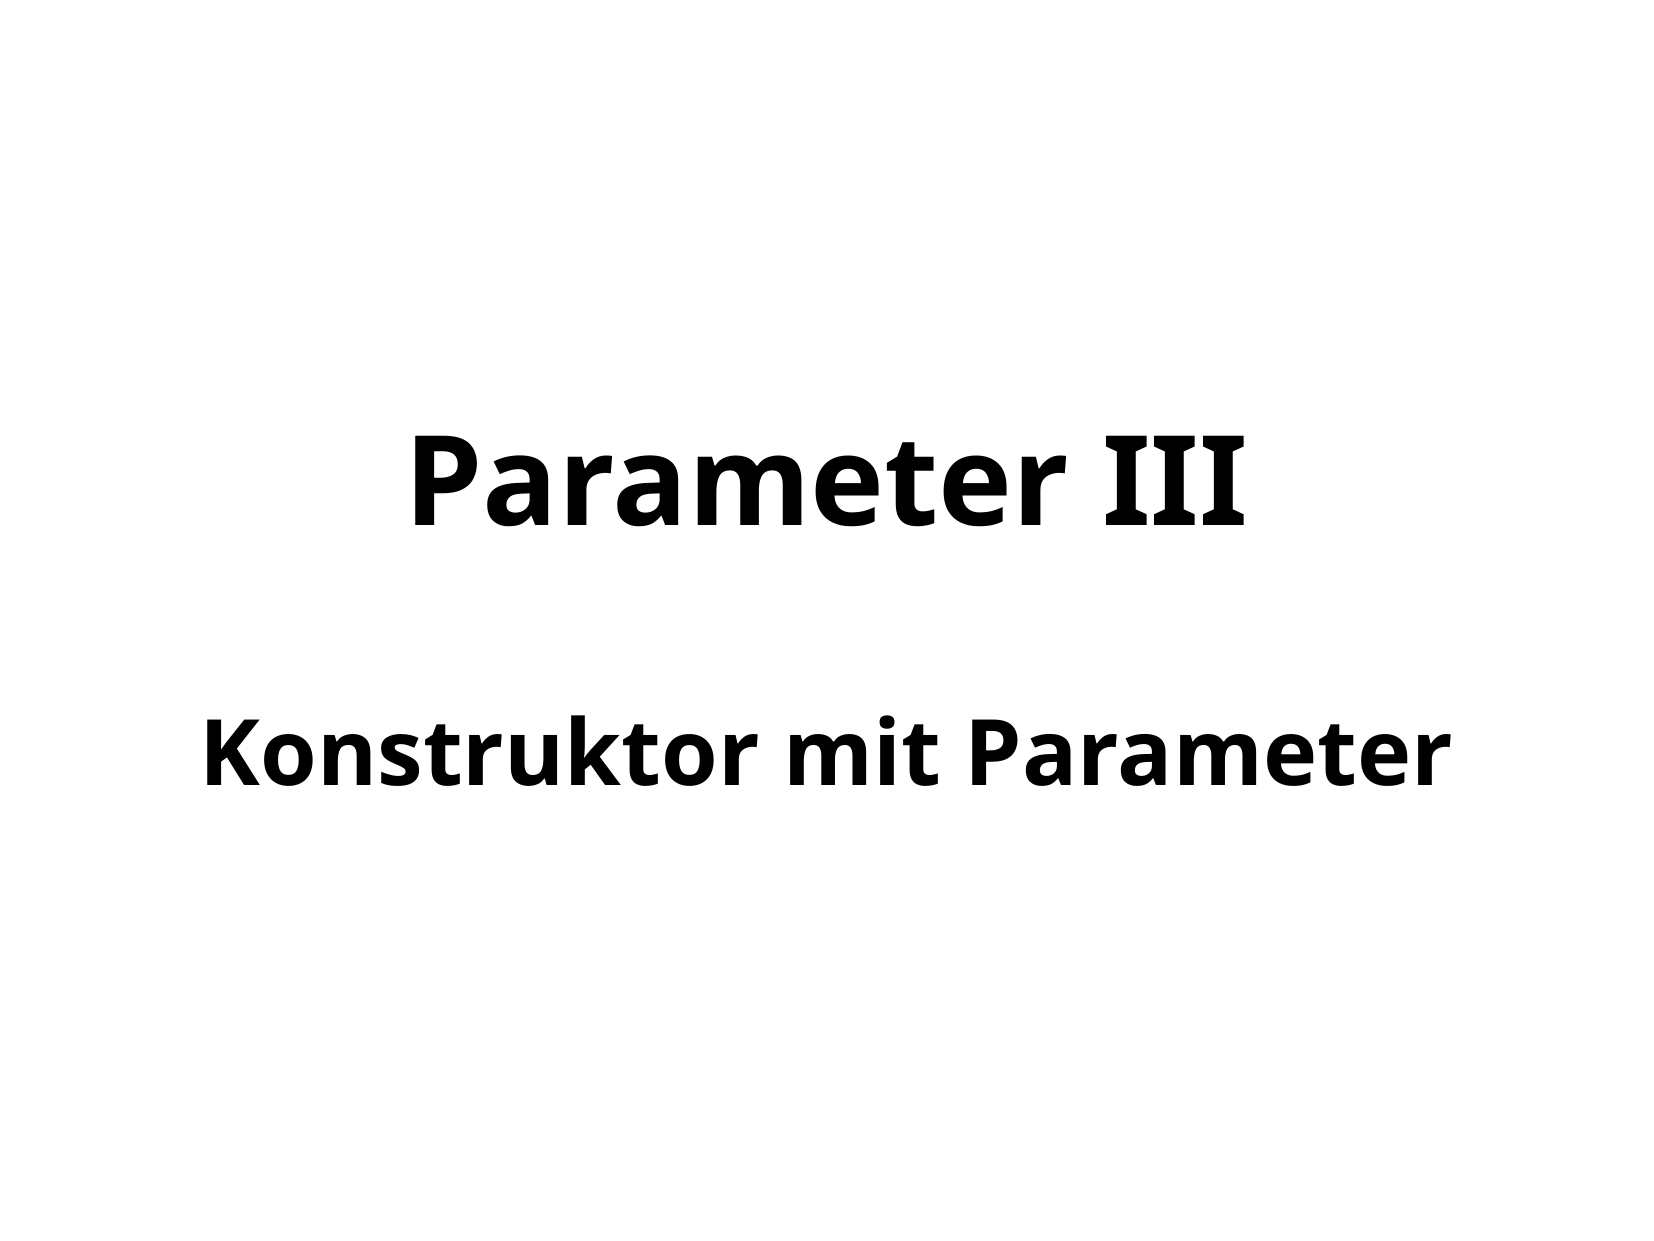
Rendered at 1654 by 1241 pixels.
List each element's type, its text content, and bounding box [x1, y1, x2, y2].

subtitle Parameter III Konstruktor mit Parameter [23, 82, 1630, 1123]
